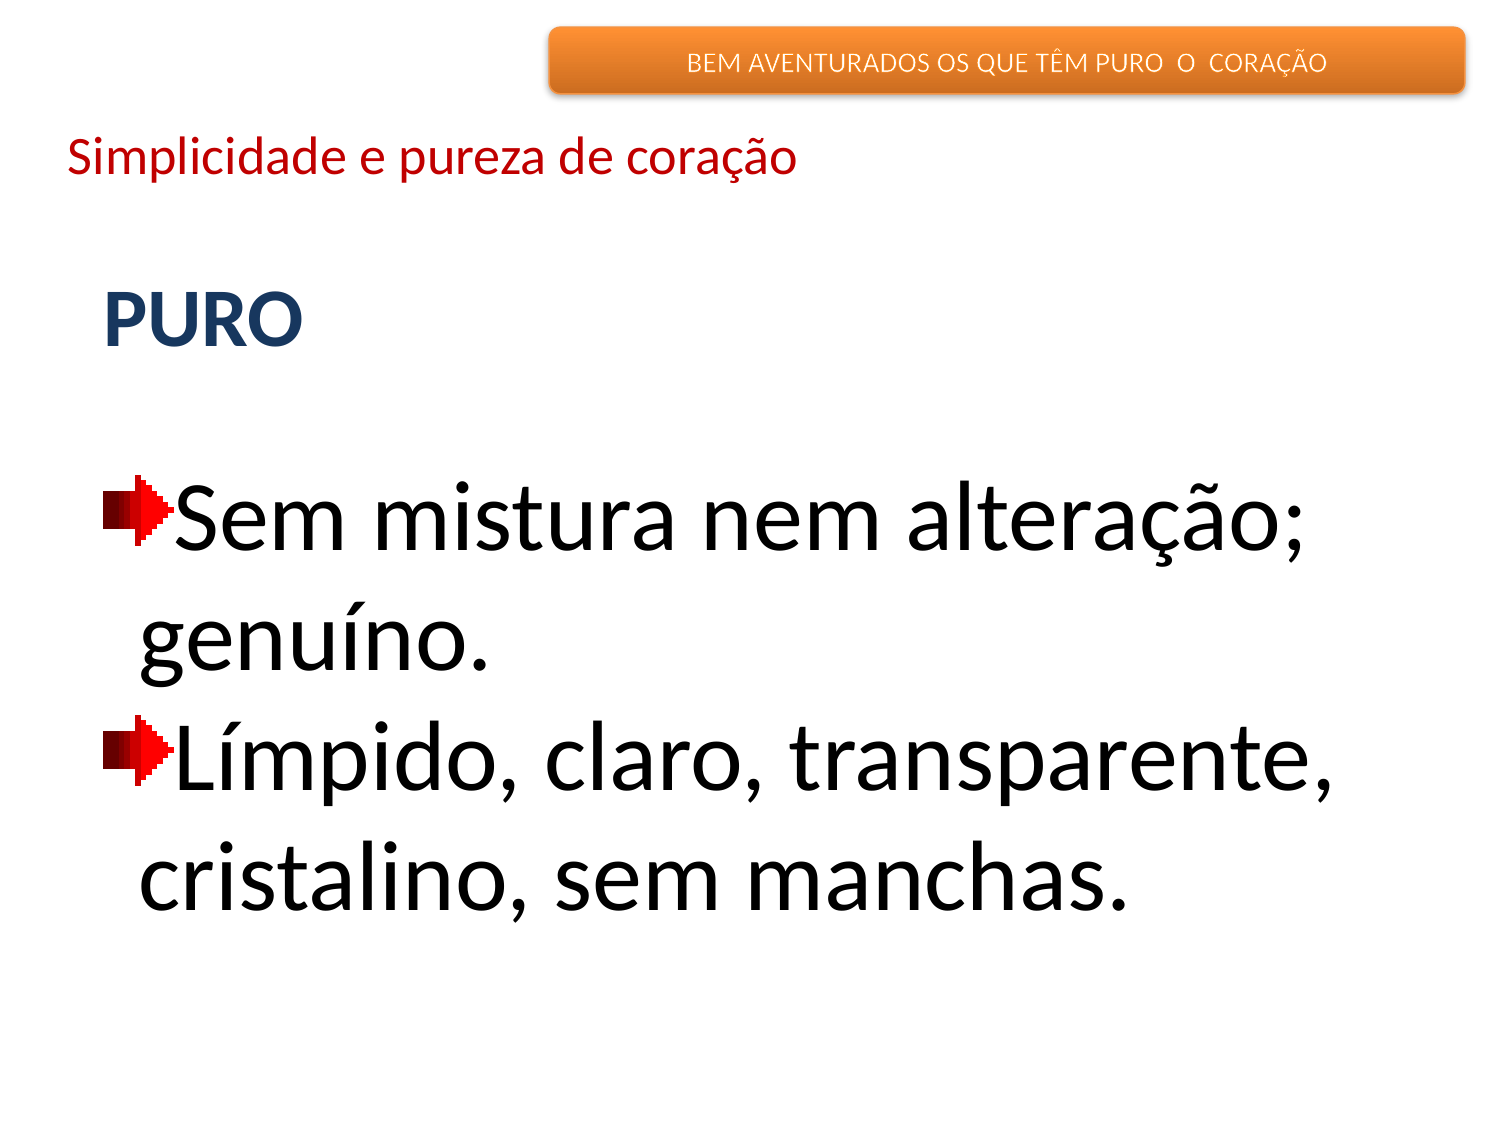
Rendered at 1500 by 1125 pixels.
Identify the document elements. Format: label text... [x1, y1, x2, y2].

picture [103, 715, 174, 786]
text_box Simplicidade e pureza de coração [53, 113, 1500, 194]
text_box Sem mistura nem alteração; genuíno. Límpido, claro, transparente, cristalino, sem manchas. [88, 443, 1425, 1048]
text_box PURO [88, 255, 1437, 371]
picture [103, 475, 174, 546]
text_box BEM AVENTURADOS OS QUE TÊM PURO O CORAÇÃO [549, 27, 1465, 94]
